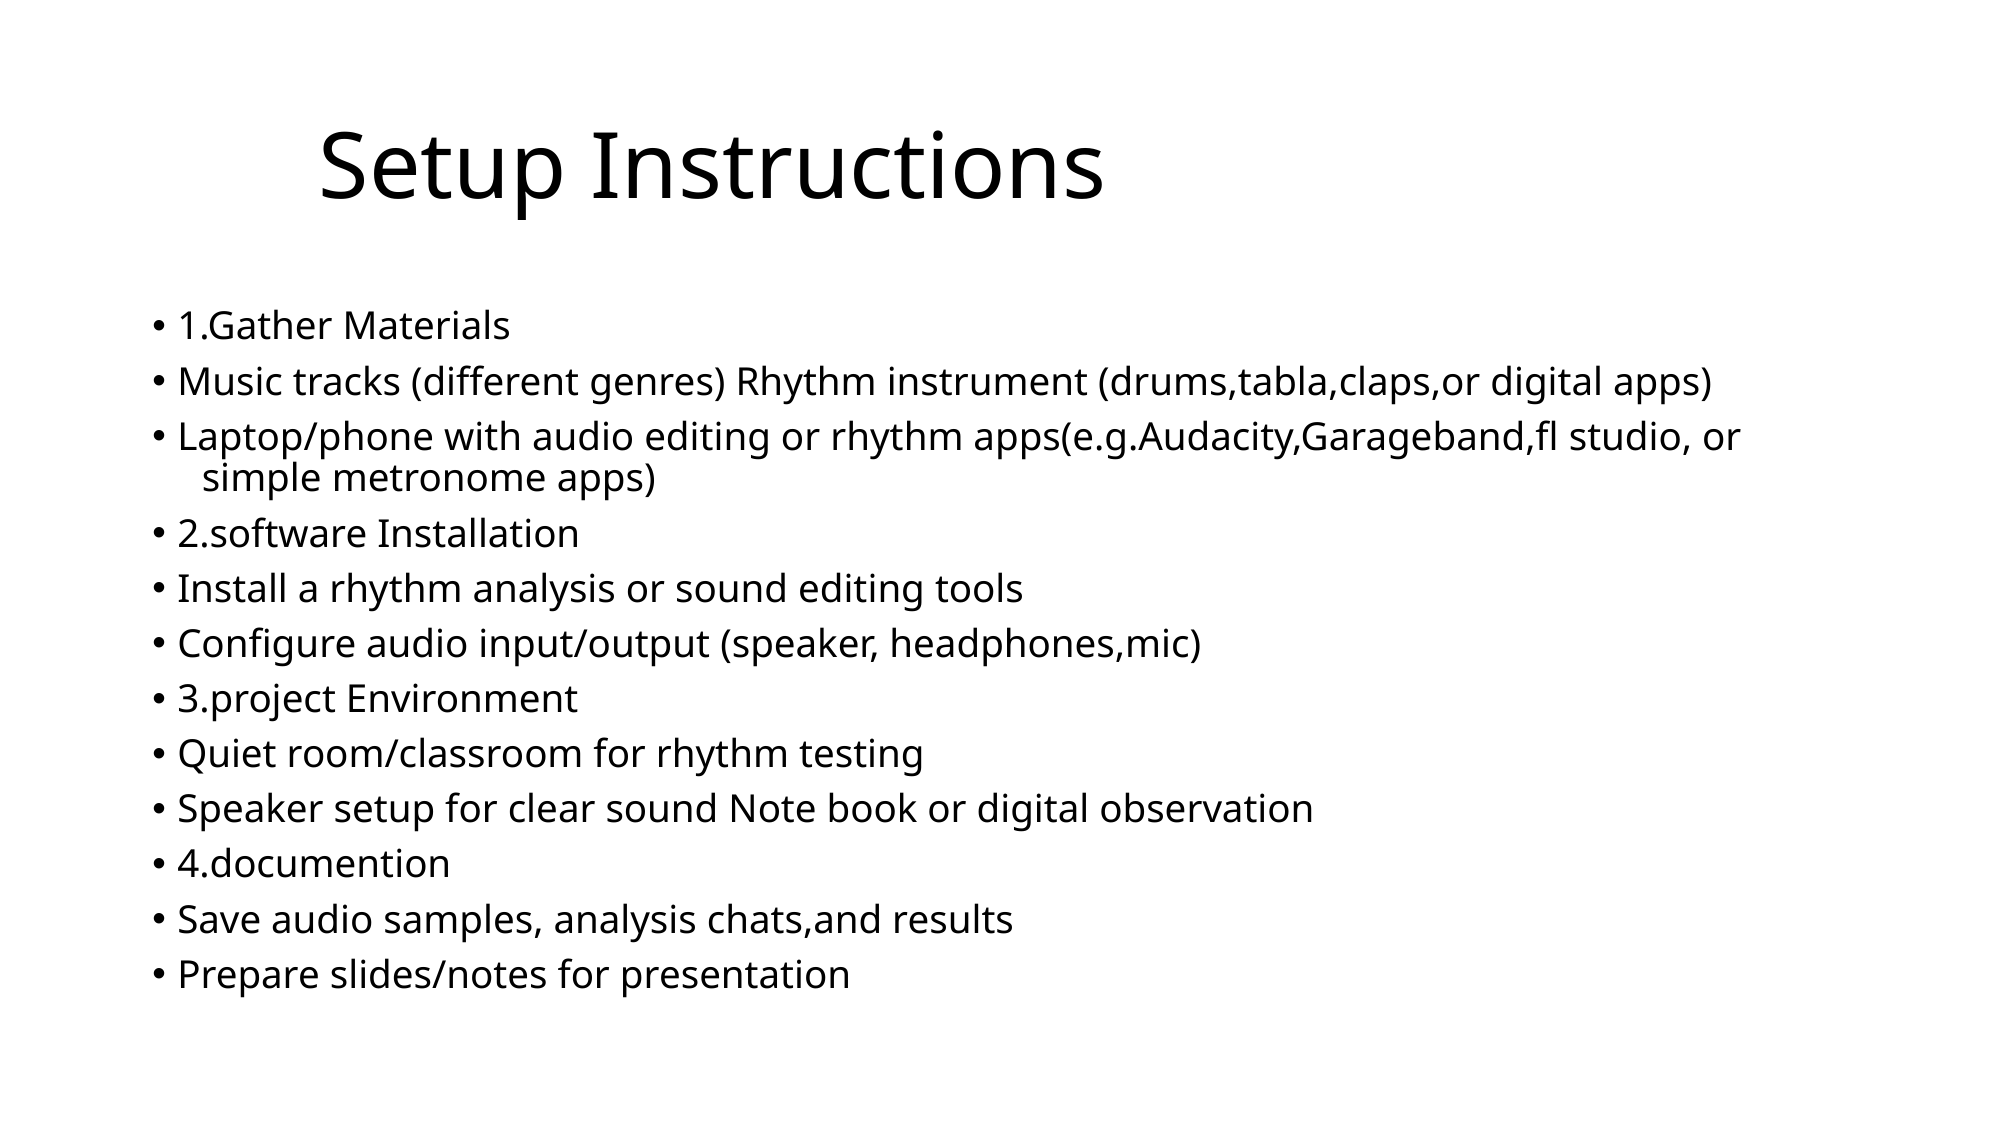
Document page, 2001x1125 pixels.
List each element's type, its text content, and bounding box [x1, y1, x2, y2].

title Setup Instructions [137, 59, 1863, 278]
list 1.Gather Materials Music tracks (different genres) Rhythm instrument (drums,tabla,claps,or digital apps) Laptop/phone with audio editing or rhythm apps(e.g.Audacity,Garageband,fl studio, or simple metronome apps) 2.software Installation Install a rhythm analysis or sound editing tools Configure audio input/output (speaker, headphones,mic) 3.project Environment Quiet room/classroom for rhythm testing Speaker setup for clear sound Note book or digital observation 4.documention Save audio samples, analysis chats,and results Prepare slides/notes for presentation [137, 299, 1863, 1014]
